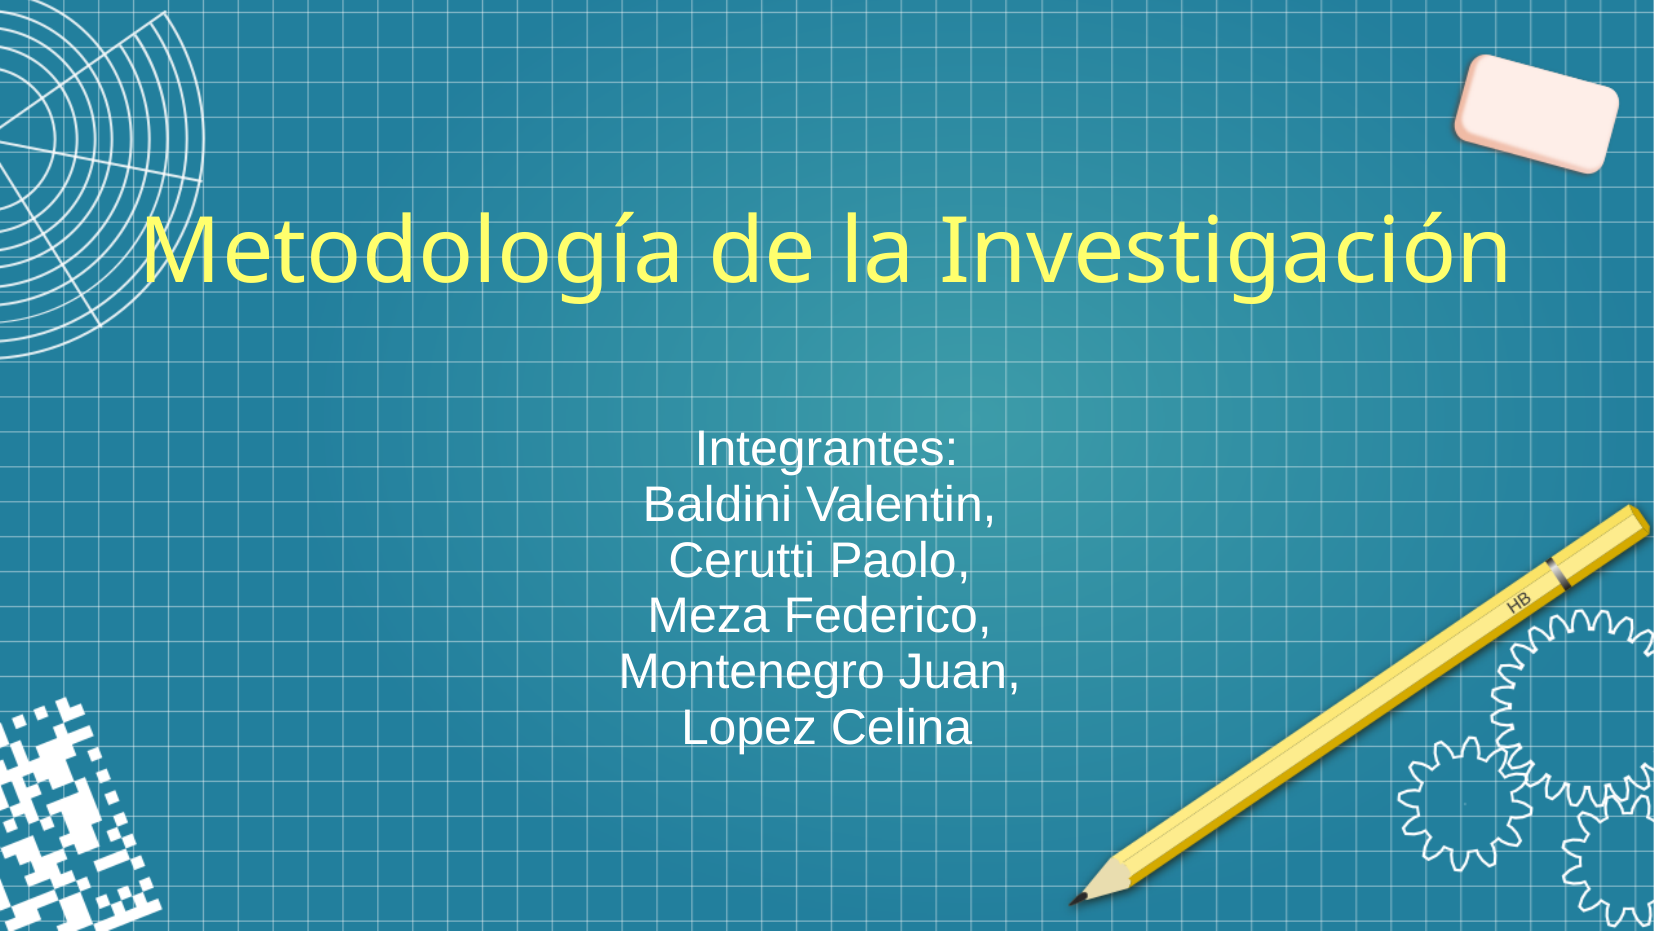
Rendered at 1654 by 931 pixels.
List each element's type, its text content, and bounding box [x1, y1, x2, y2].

title Metodología de la Investigación [82, 219, 1571, 389]
picture [0, 0, 1654, 931]
subtitle Integrantes: Baldini Valentin, Cerutti Paolo, Meza Federico, Montenegro Juan, Lopez Celina [82, 389, 1571, 842]
